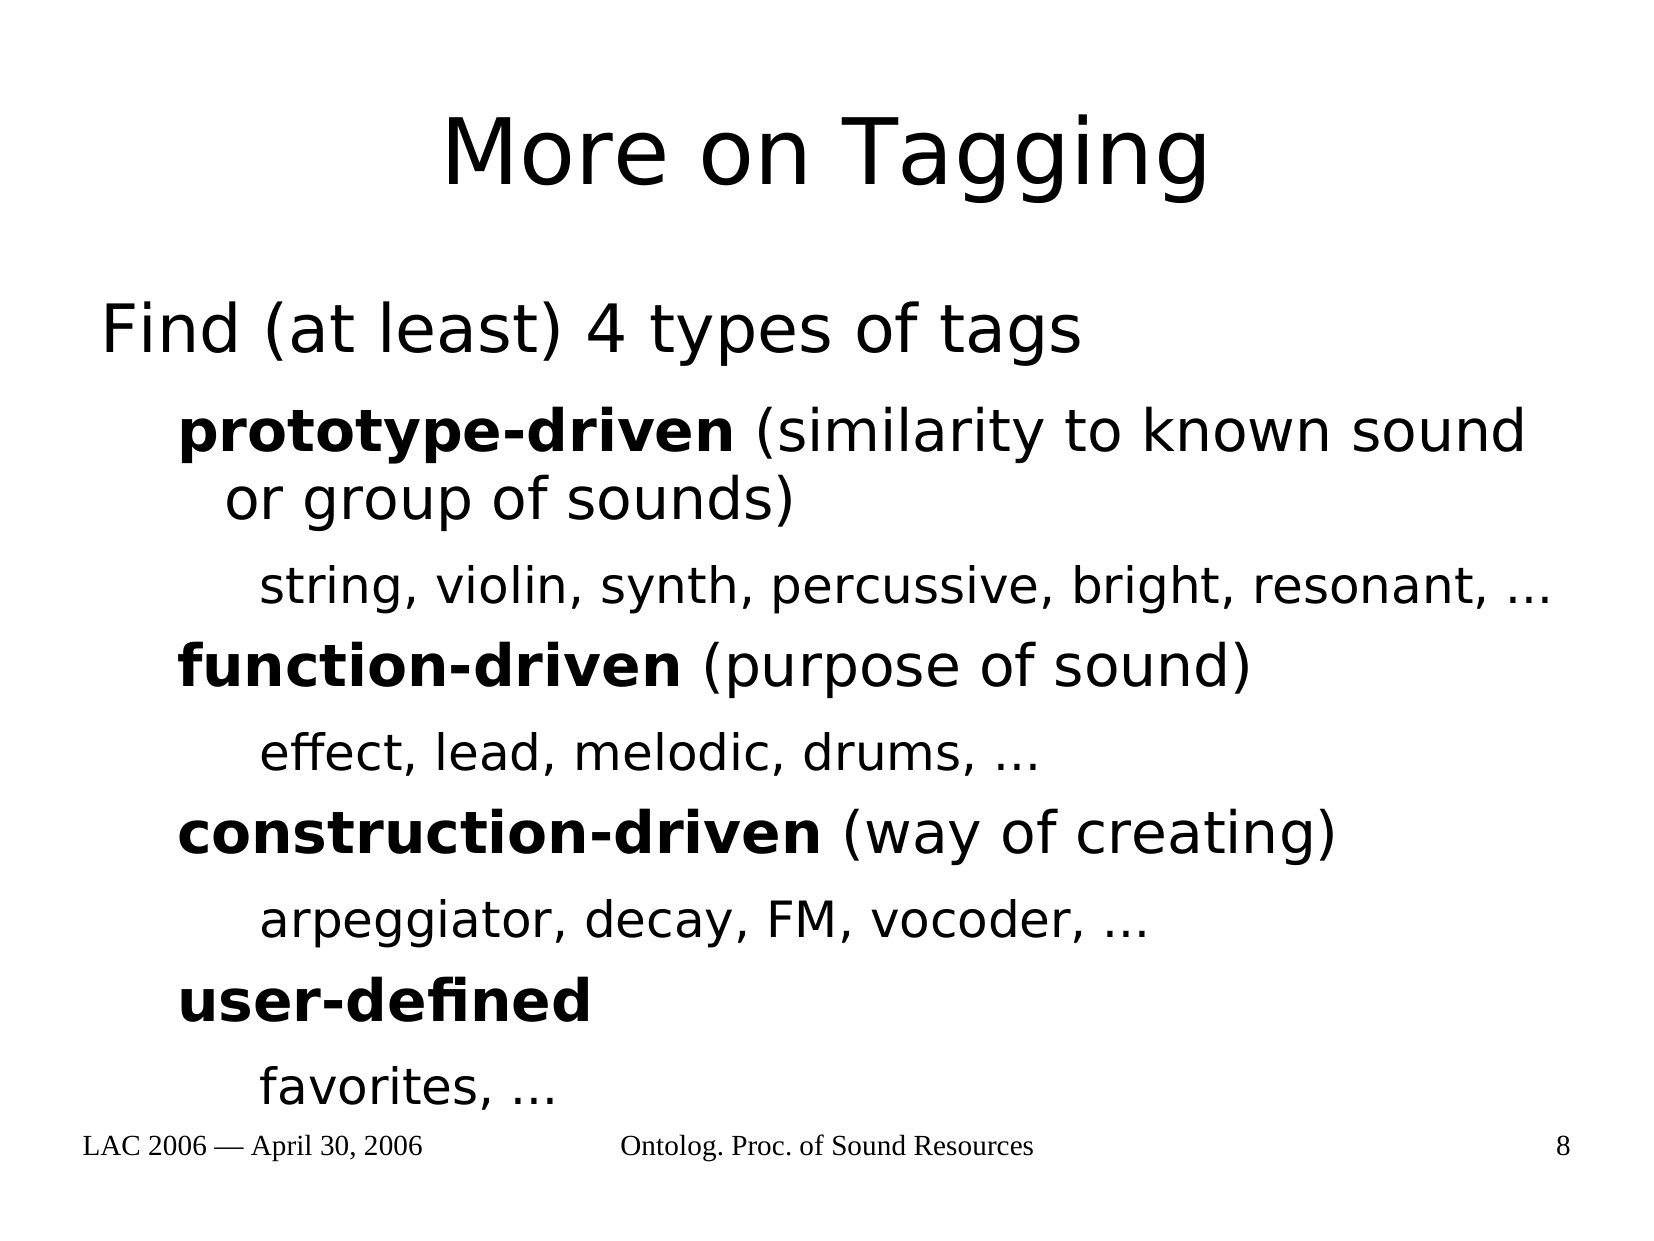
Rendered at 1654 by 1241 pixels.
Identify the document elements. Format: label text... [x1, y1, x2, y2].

list Find (at least) 4 types of tags prototype-driven (similarity to known sound or group of sounds) string, violin, synth, percussive, bright, resonant, ... function-driven (purpose of sound) effect, lead, melodic, drums, ... construction-driven (way of creating) arpeggiator, decay, FM, vocoder, ... user-defined favorites, ... [82, 290, 1571, 1117]
title More on Tagging [82, 49, 1571, 257]
